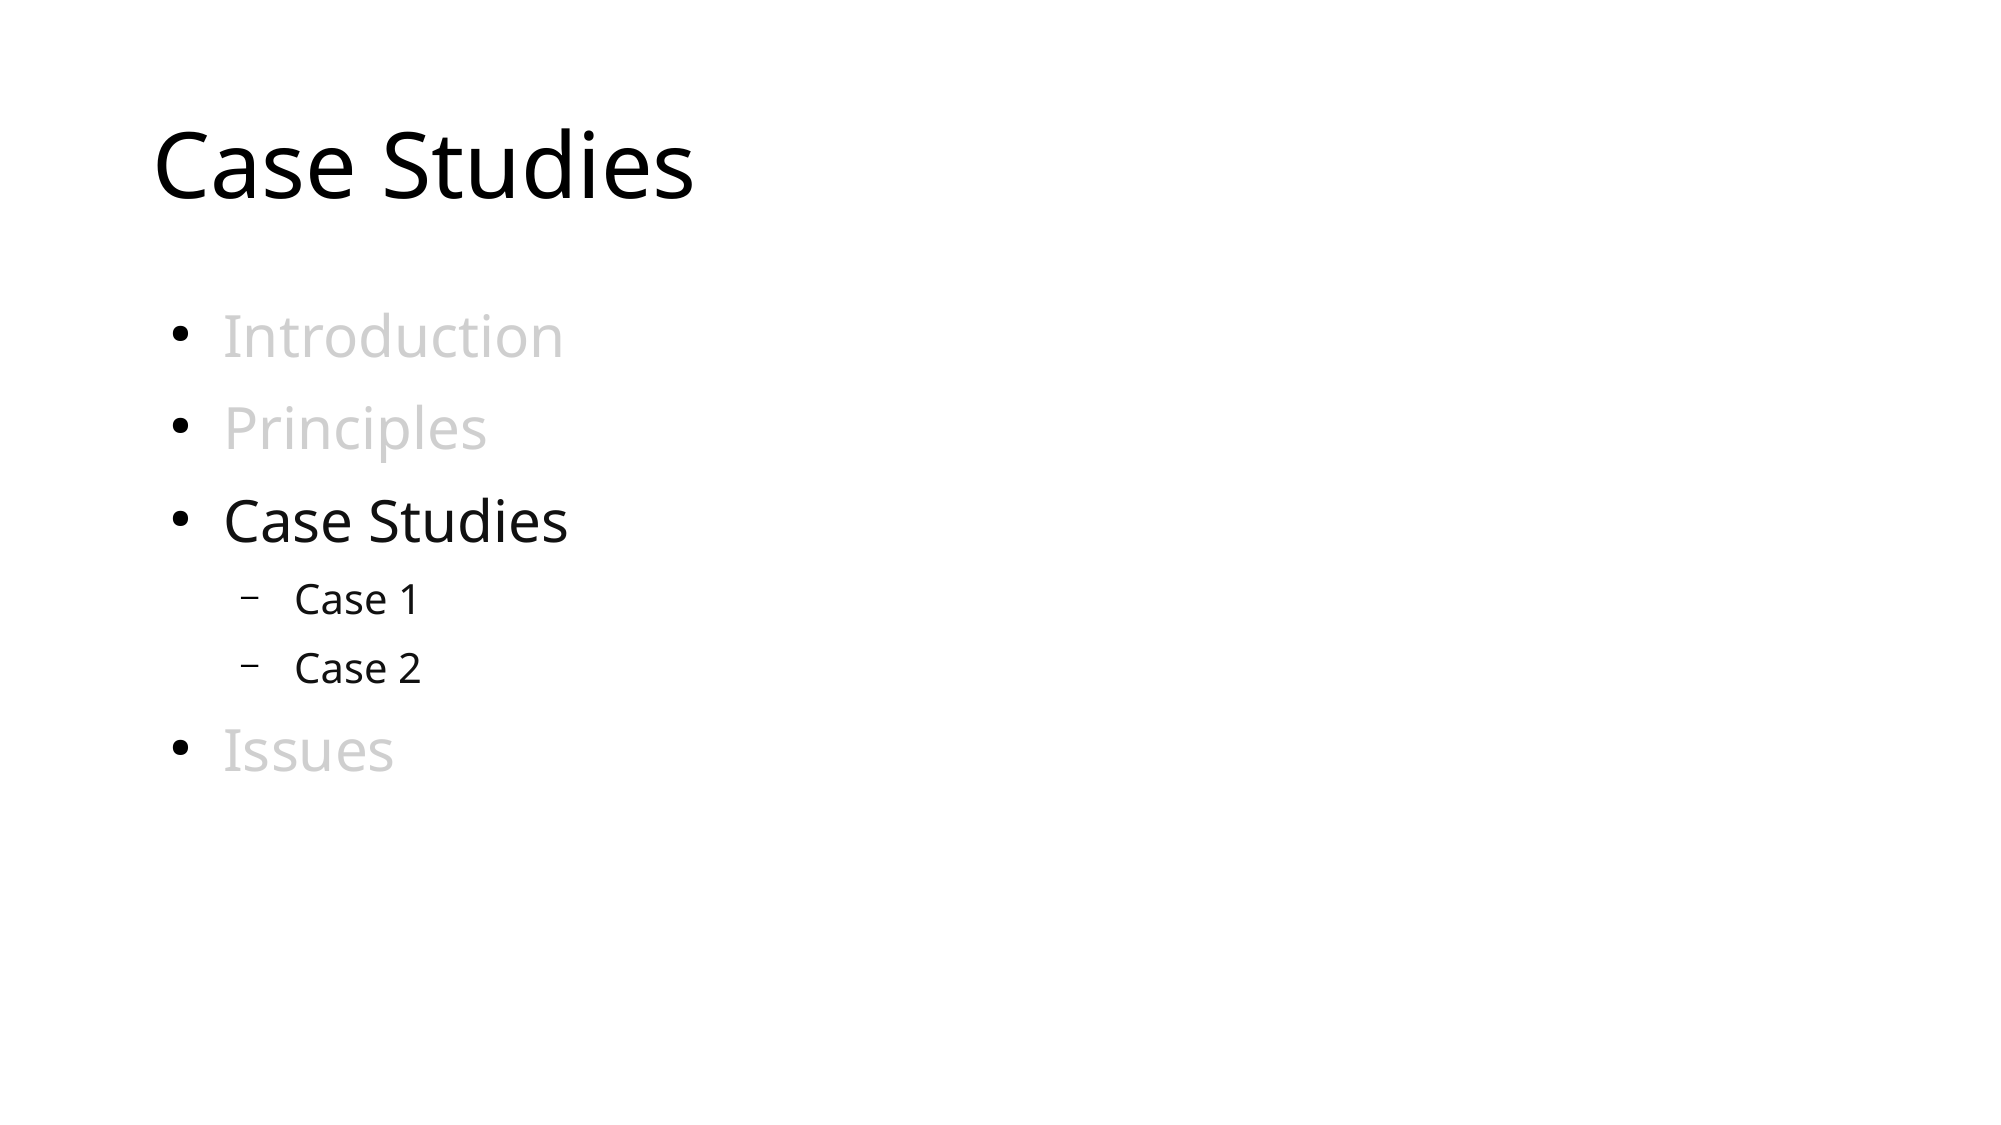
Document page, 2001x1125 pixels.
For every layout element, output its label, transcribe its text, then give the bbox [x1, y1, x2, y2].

title Case Studies [137, 59, 1863, 278]
list Introduction Principles Case Studies Case 1 Case 2 Issues [137, 299, 1863, 1014]
